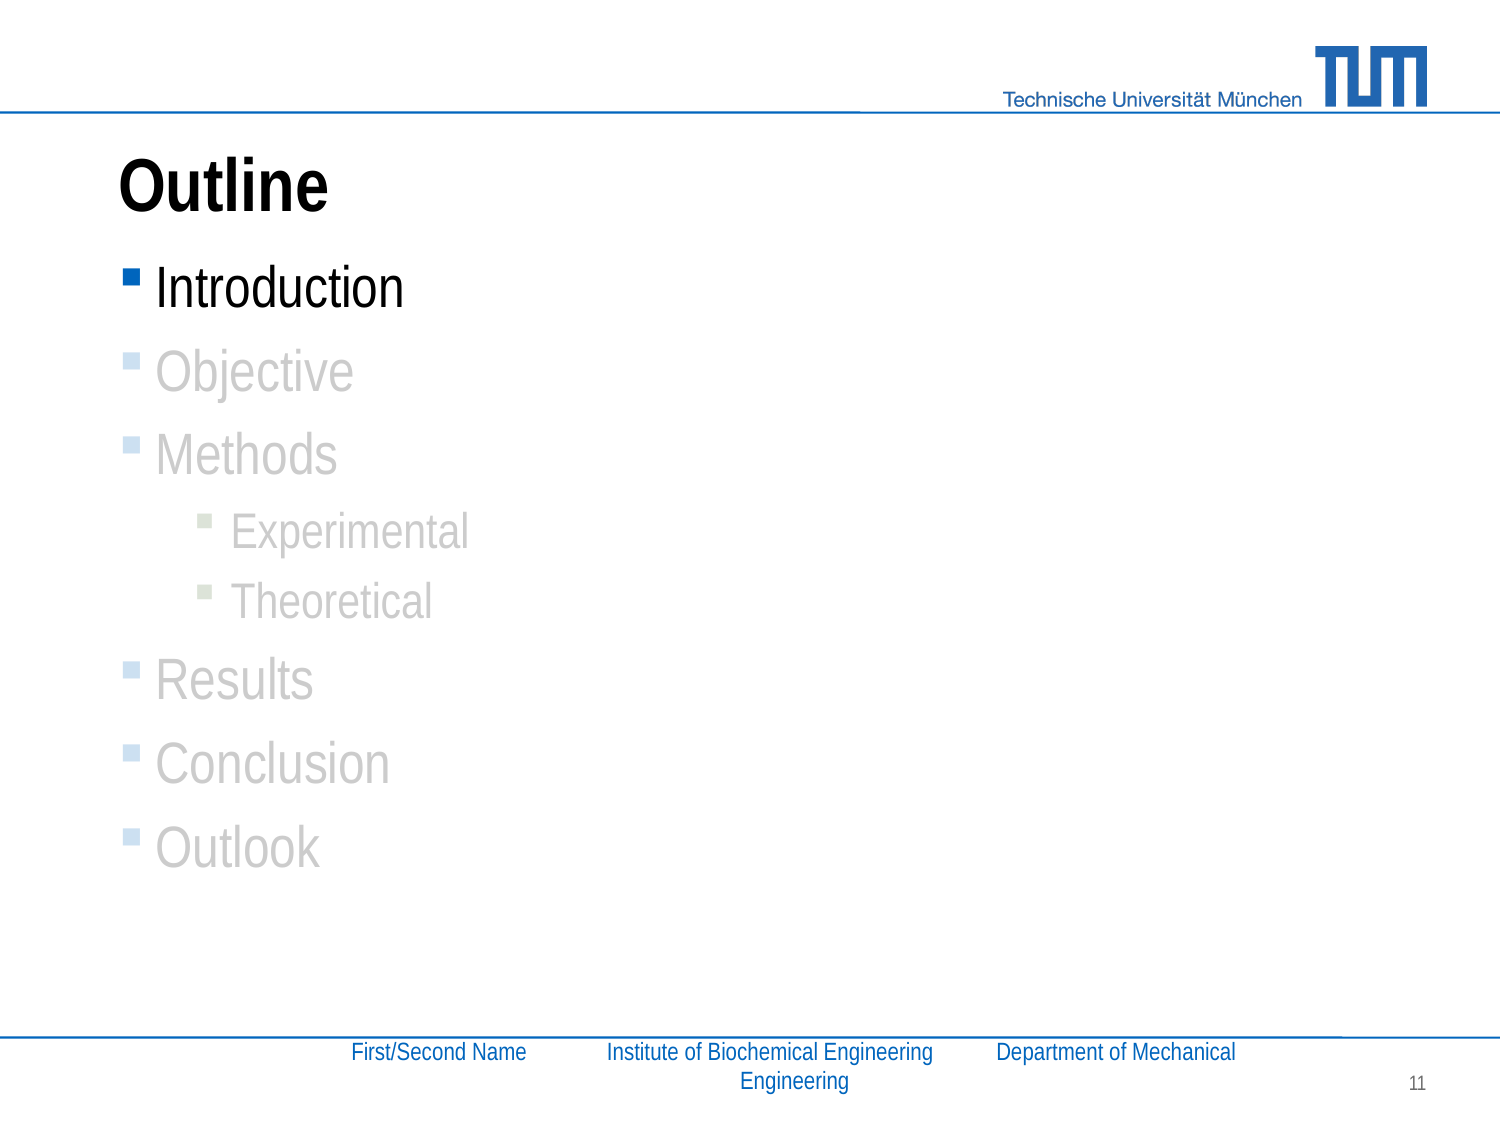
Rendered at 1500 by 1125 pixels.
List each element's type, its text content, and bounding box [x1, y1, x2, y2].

slide_number <number> [1340, 1042, 1427, 1103]
text_box [91, 334, 588, 890]
title Outline [103, 114, 1397, 235]
list Introduction Objective Methods Experimental Theoretical Results Conclusion Outlook [103, 249, 1473, 1014]
footer First/Second Name Institute of Biochemical Engineering Department of Mechanical Engineering [278, 1042, 1312, 1103]
picture [1003, 46, 1427, 107]
